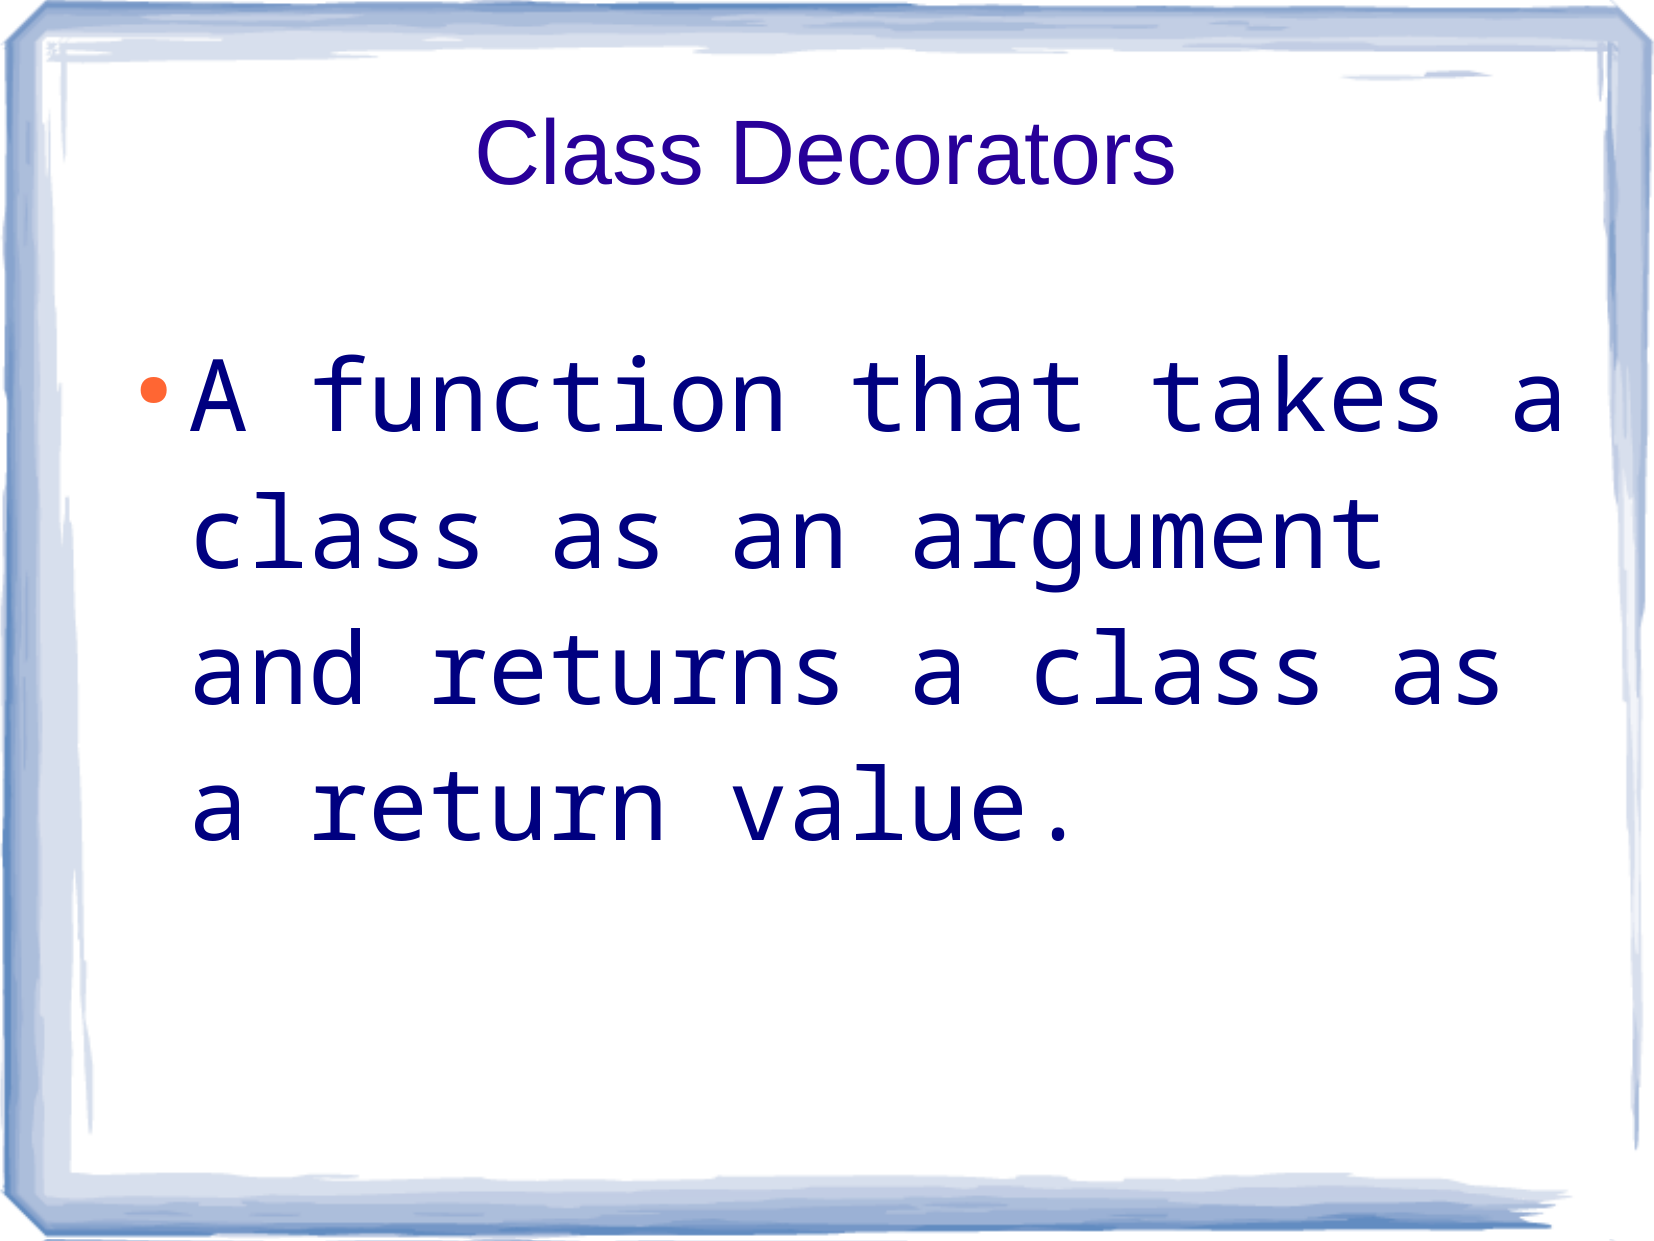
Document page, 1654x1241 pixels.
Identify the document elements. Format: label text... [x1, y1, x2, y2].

list A function that takes a class as an argument and returns a class as a return value. [118, 324, 1571, 1241]
title Class Decorators [82, 56, 1571, 250]
picture [0, 0, 1654, 1241]
